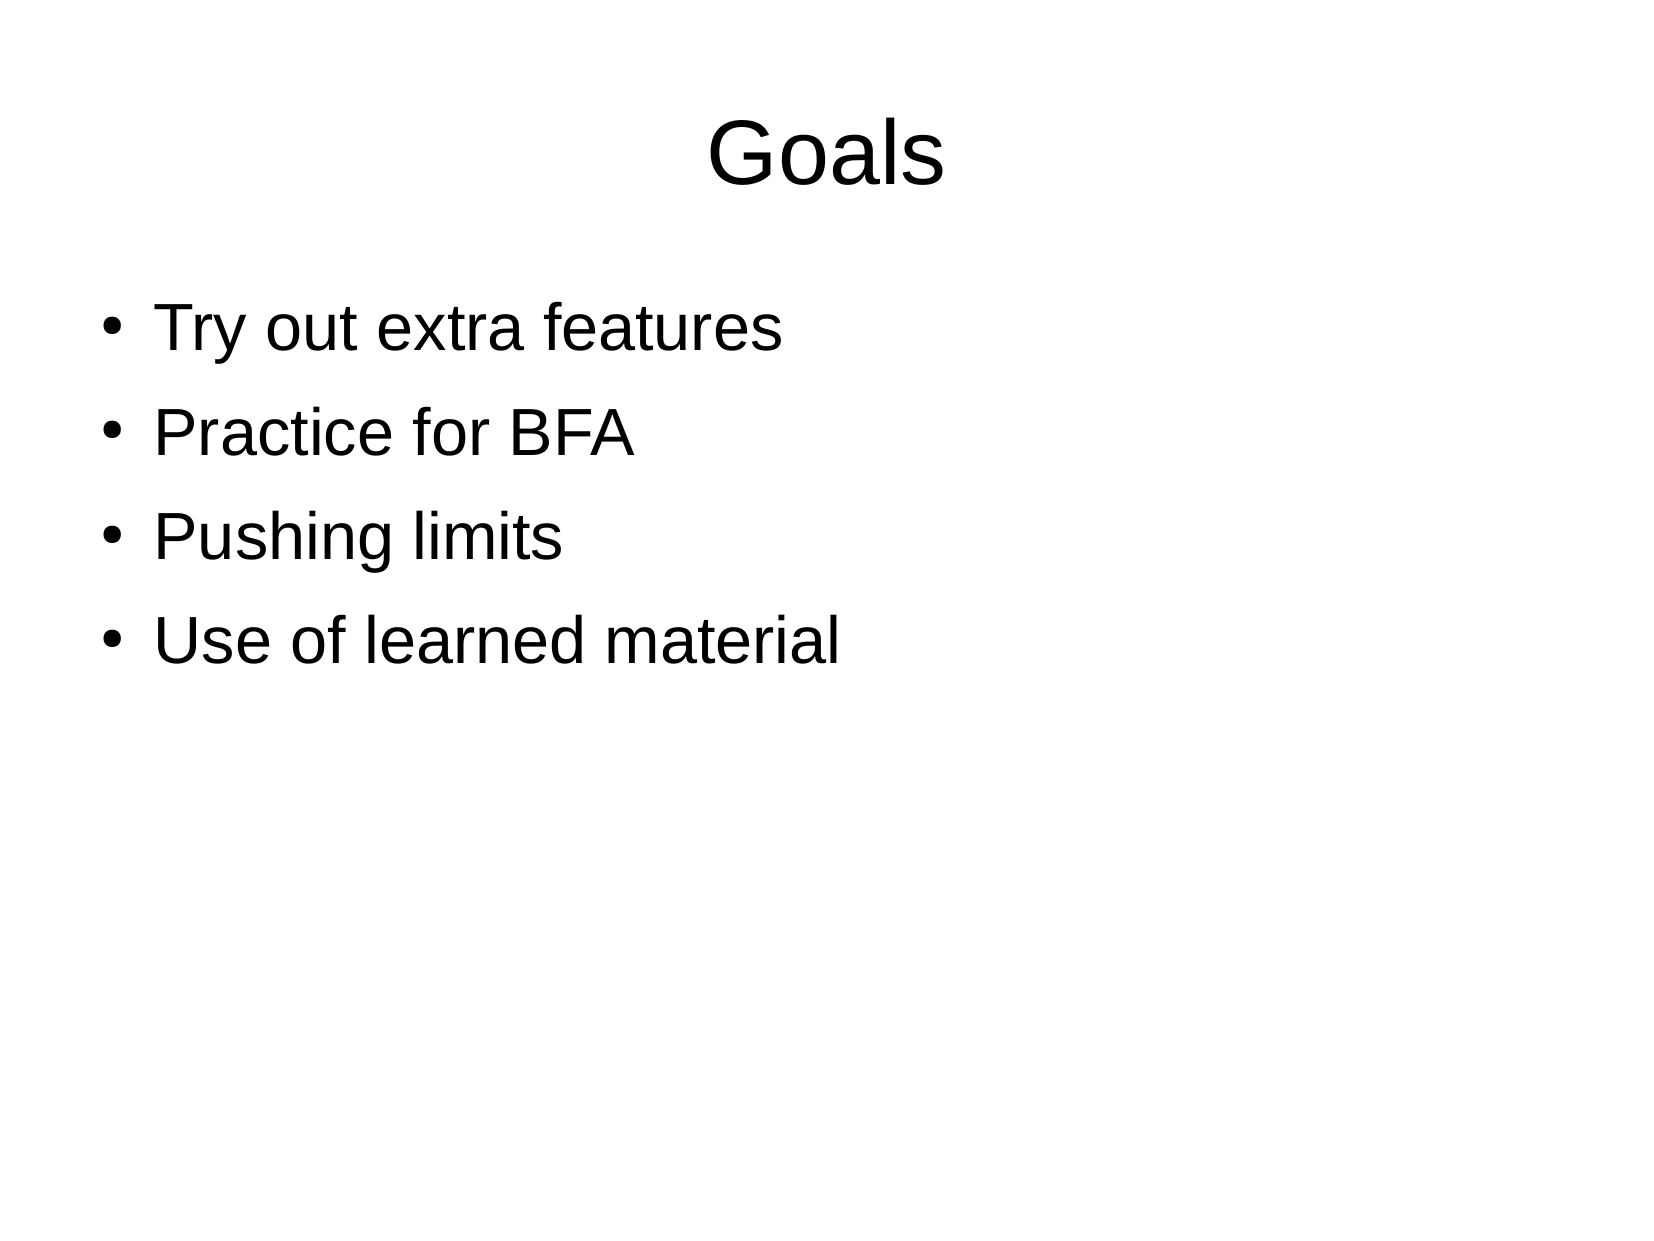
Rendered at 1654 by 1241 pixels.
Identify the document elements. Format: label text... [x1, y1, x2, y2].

title Goals [82, 49, 1571, 257]
list Try out extra features Practice for BFA Pushing limits Use of learned material [82, 290, 1571, 1010]
